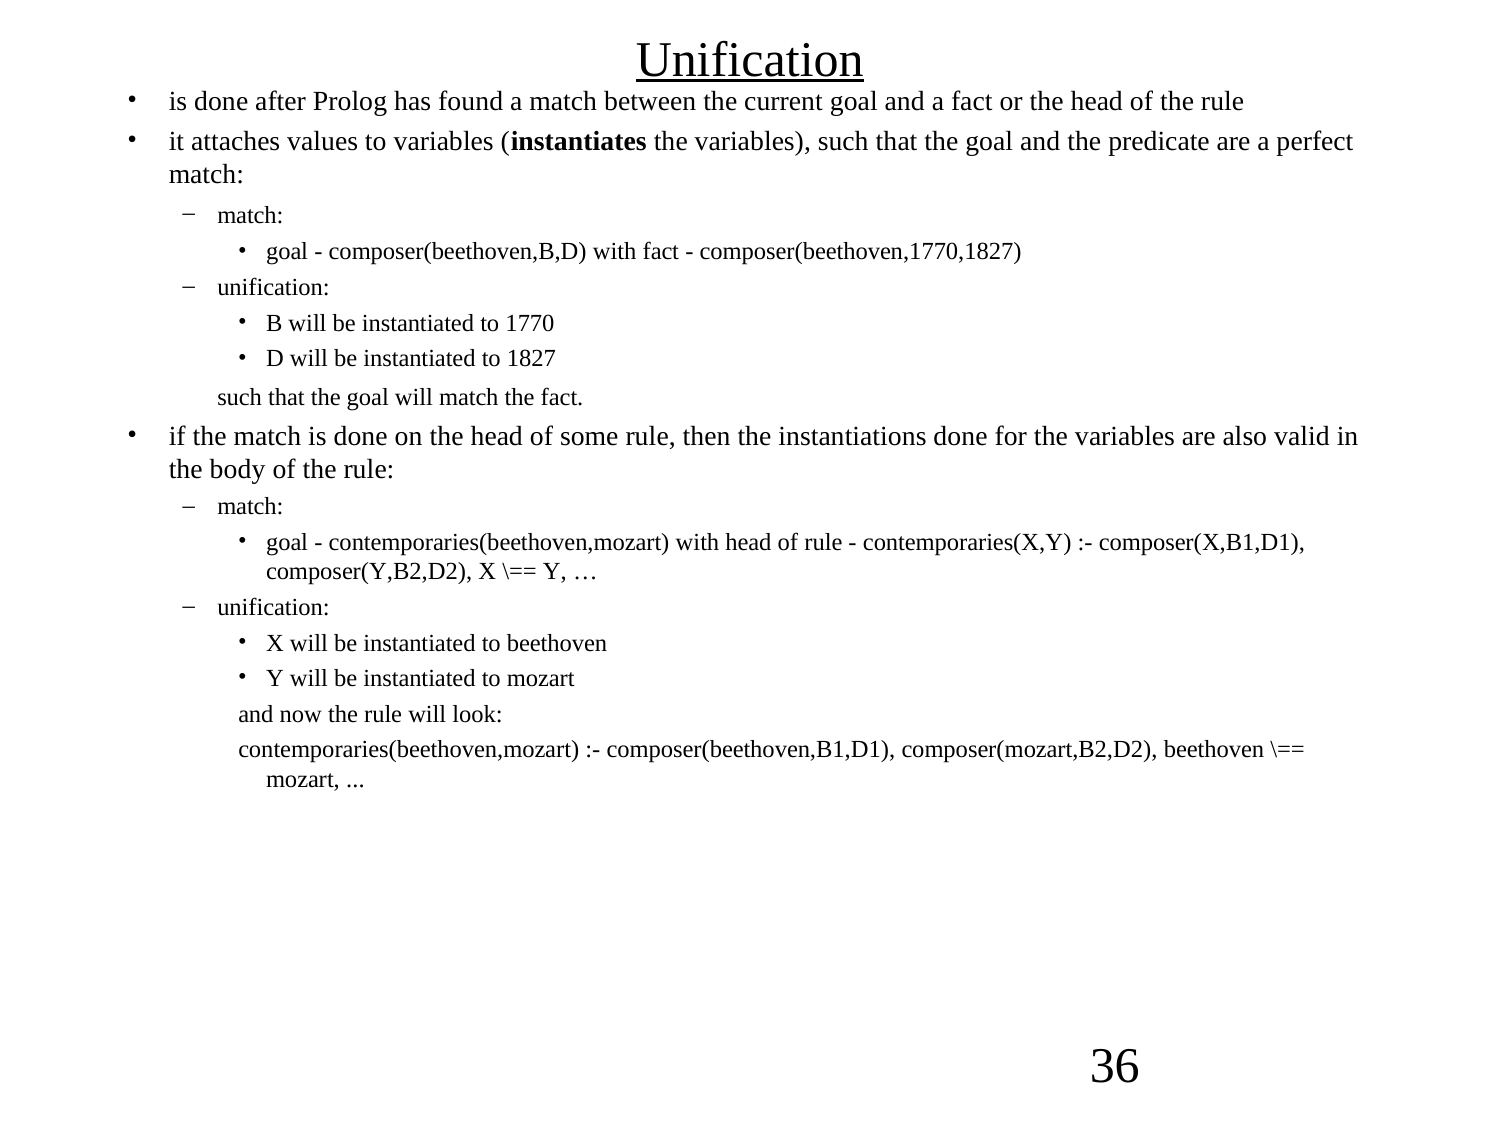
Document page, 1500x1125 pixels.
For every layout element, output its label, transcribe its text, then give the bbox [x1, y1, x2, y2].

list is done after Prolog has found a match between the current goal and a fact or the head of the rule it attaches values to variables (instantiates the variables), such that the goal and the predicate are a perfect match: match: goal - composer(beethoven,B,D) with fact - composer(beethoven,1770,1827) unification: B will be instantiated to 1770 D will be instantiated to 1827 such that the goal will match the fact. if the match is done on the head of some rule, then the instantiations done for the variables are also valid in the body of the rule: match: goal - contemporaries(beethoven,mozart) with head of rule - contemporaries(X,Y) :- composer(X,B1,D1), composer(Y,B2,D2), X \== Y, … unification: X will be instantiated to beethoven Y will be instantiated to mozart and now the rule will look: contemporaries(beethoven,mozart) :- composer(beethoven,B1,D1), composer(mozart,B2,D2), beethoven \== mozart, ... [112, 74, 1388, 800]
title Unification [112, 0, 1388, 74]
